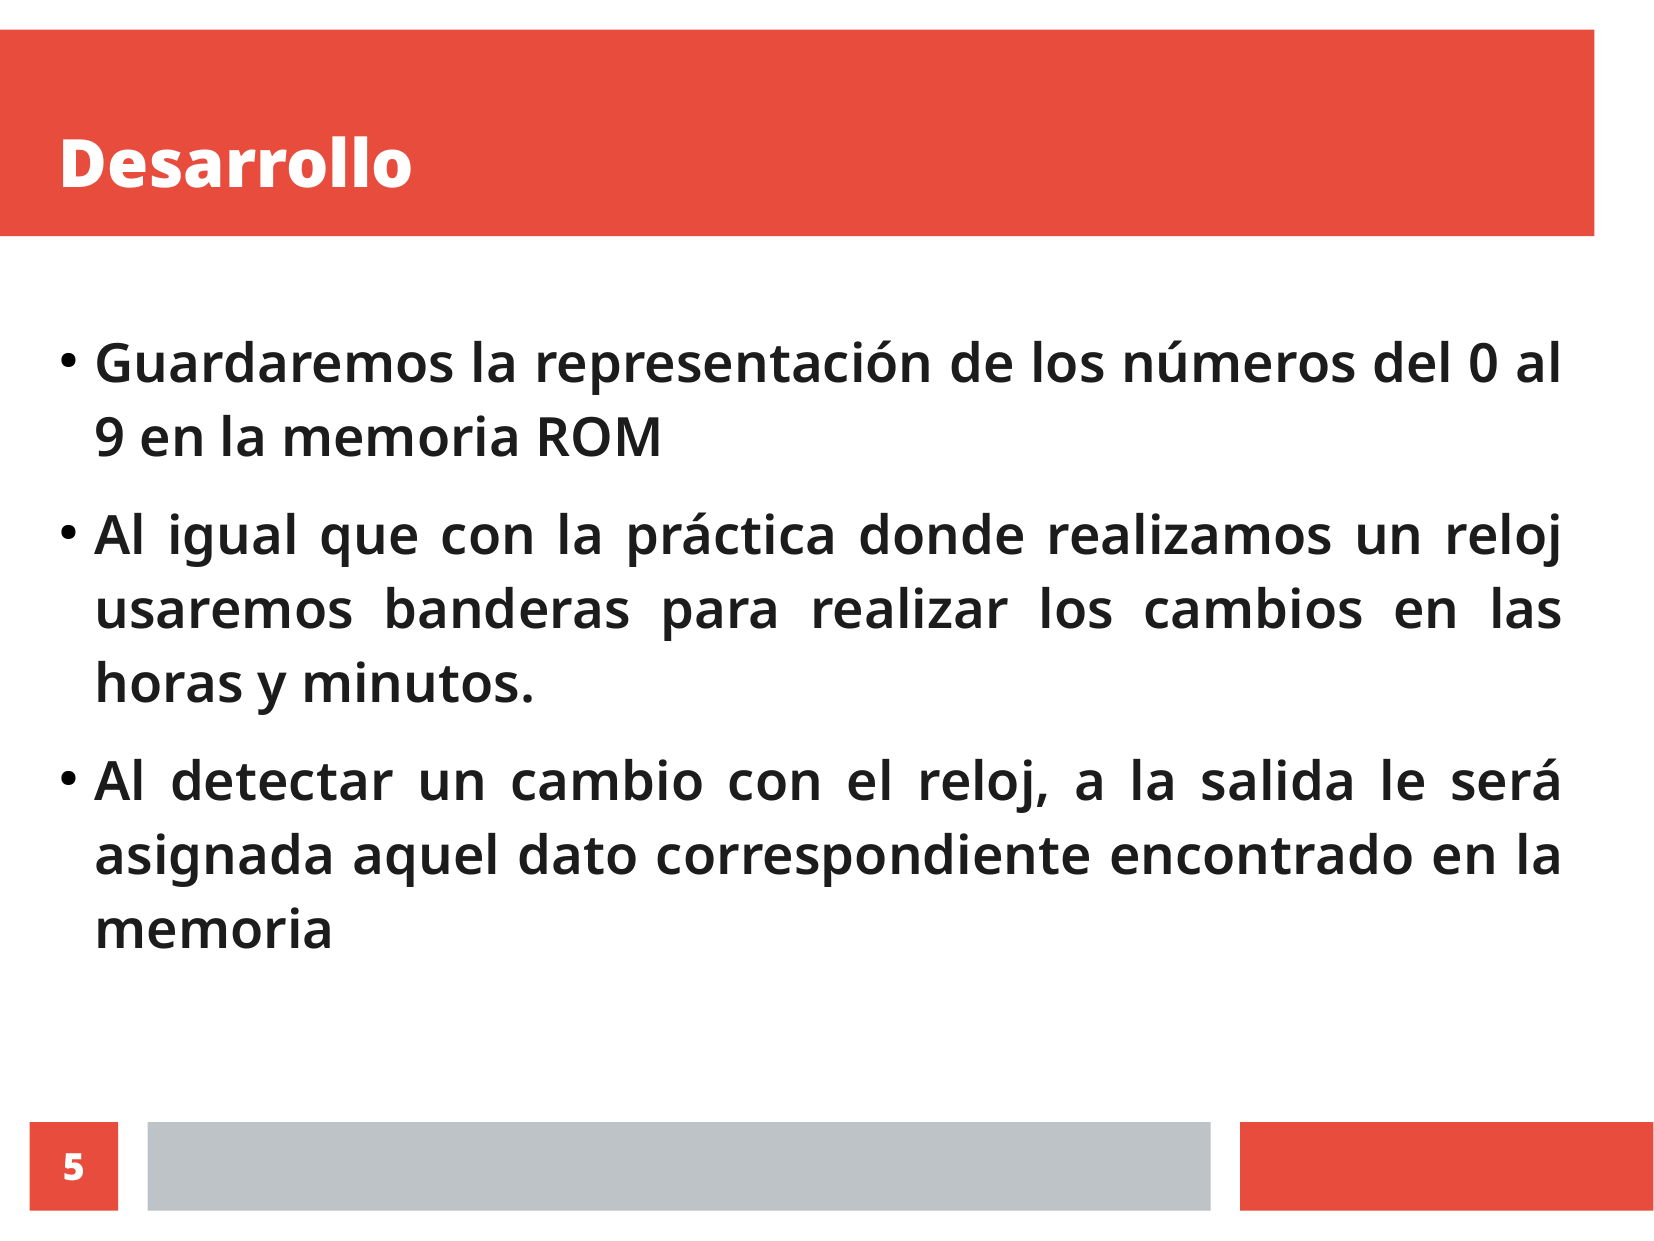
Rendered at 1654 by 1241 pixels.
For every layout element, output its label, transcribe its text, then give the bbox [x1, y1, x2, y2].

list Guardaremos la representación de los números del 0 al 9 en la memoria ROM Al igual que con la práctica donde realizamos un reloj usaremos banderas para realizar los cambios en las horas y minutos. Al detectar un cambio con el reloj, a la salida le será asignada aquel dato correspondiente encontrado en la memoria [59, 324, 1565, 1093]
title Desarrollo [59, 59, 1595, 207]
